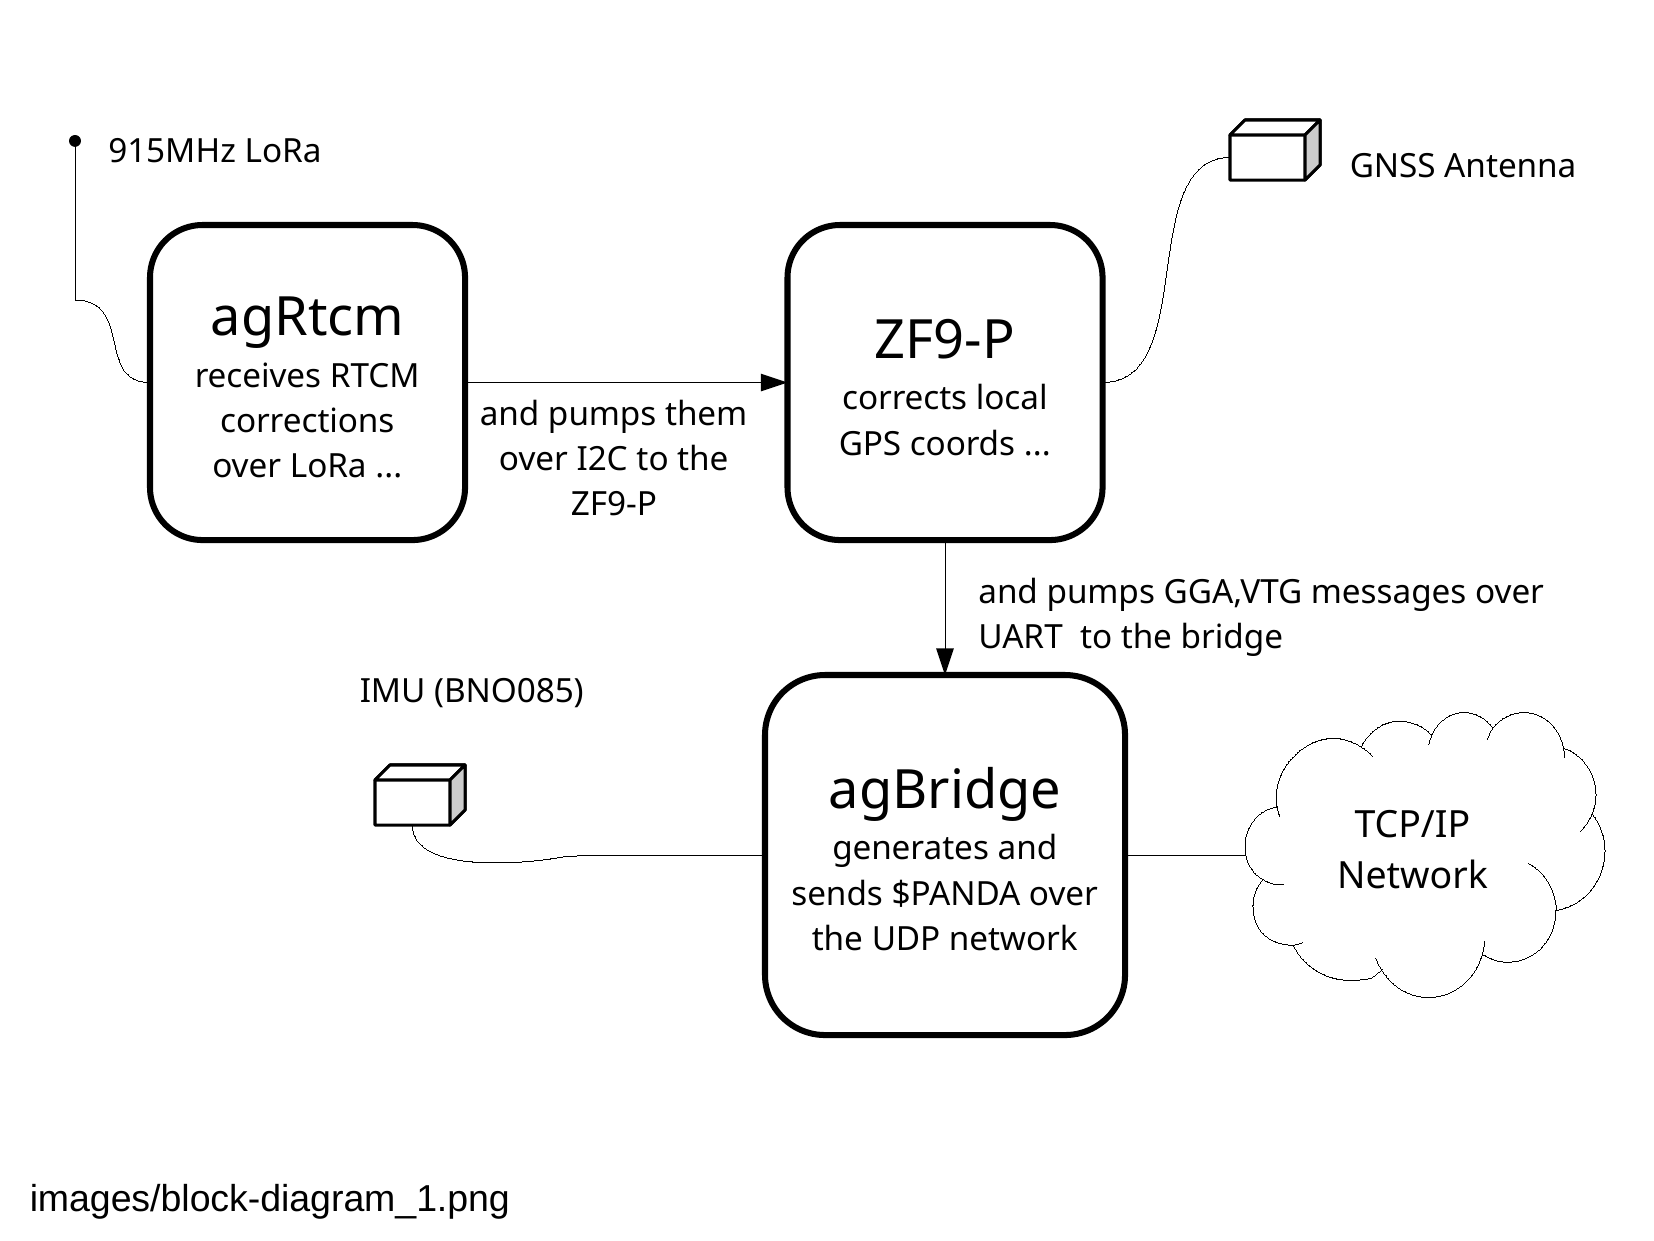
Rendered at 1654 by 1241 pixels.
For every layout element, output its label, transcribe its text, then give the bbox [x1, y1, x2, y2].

text_box TCP/IP Network [1245, 712, 1606, 998]
text_box GNSS Antenna [1335, 135, 1620, 196]
text_box [1230, 120, 1321, 181]
text_box [375, 765, 466, 826]
text_box and pumps GGA,VTG messages over UART to the bridge [963, 560, 1561, 676]
text_box images/block-diagram_1.png [15, 1170, 525, 1227]
text_box 915MHz LoRa [93, 120, 691, 181]
text_box IMU (BNO085) [345, 660, 631, 721]
text_box agBridge generates and sends $PANDA over the UDP network [765, 675, 1126, 1036]
text_box ZF9-P corrects local GPS coords ... [787, 225, 1103, 541]
text_box and pumps them over I2C to the ZF9-P [465, 382, 788, 517]
text_box agRtcm receives RTCM corrections over LoRa ... [150, 225, 466, 541]
